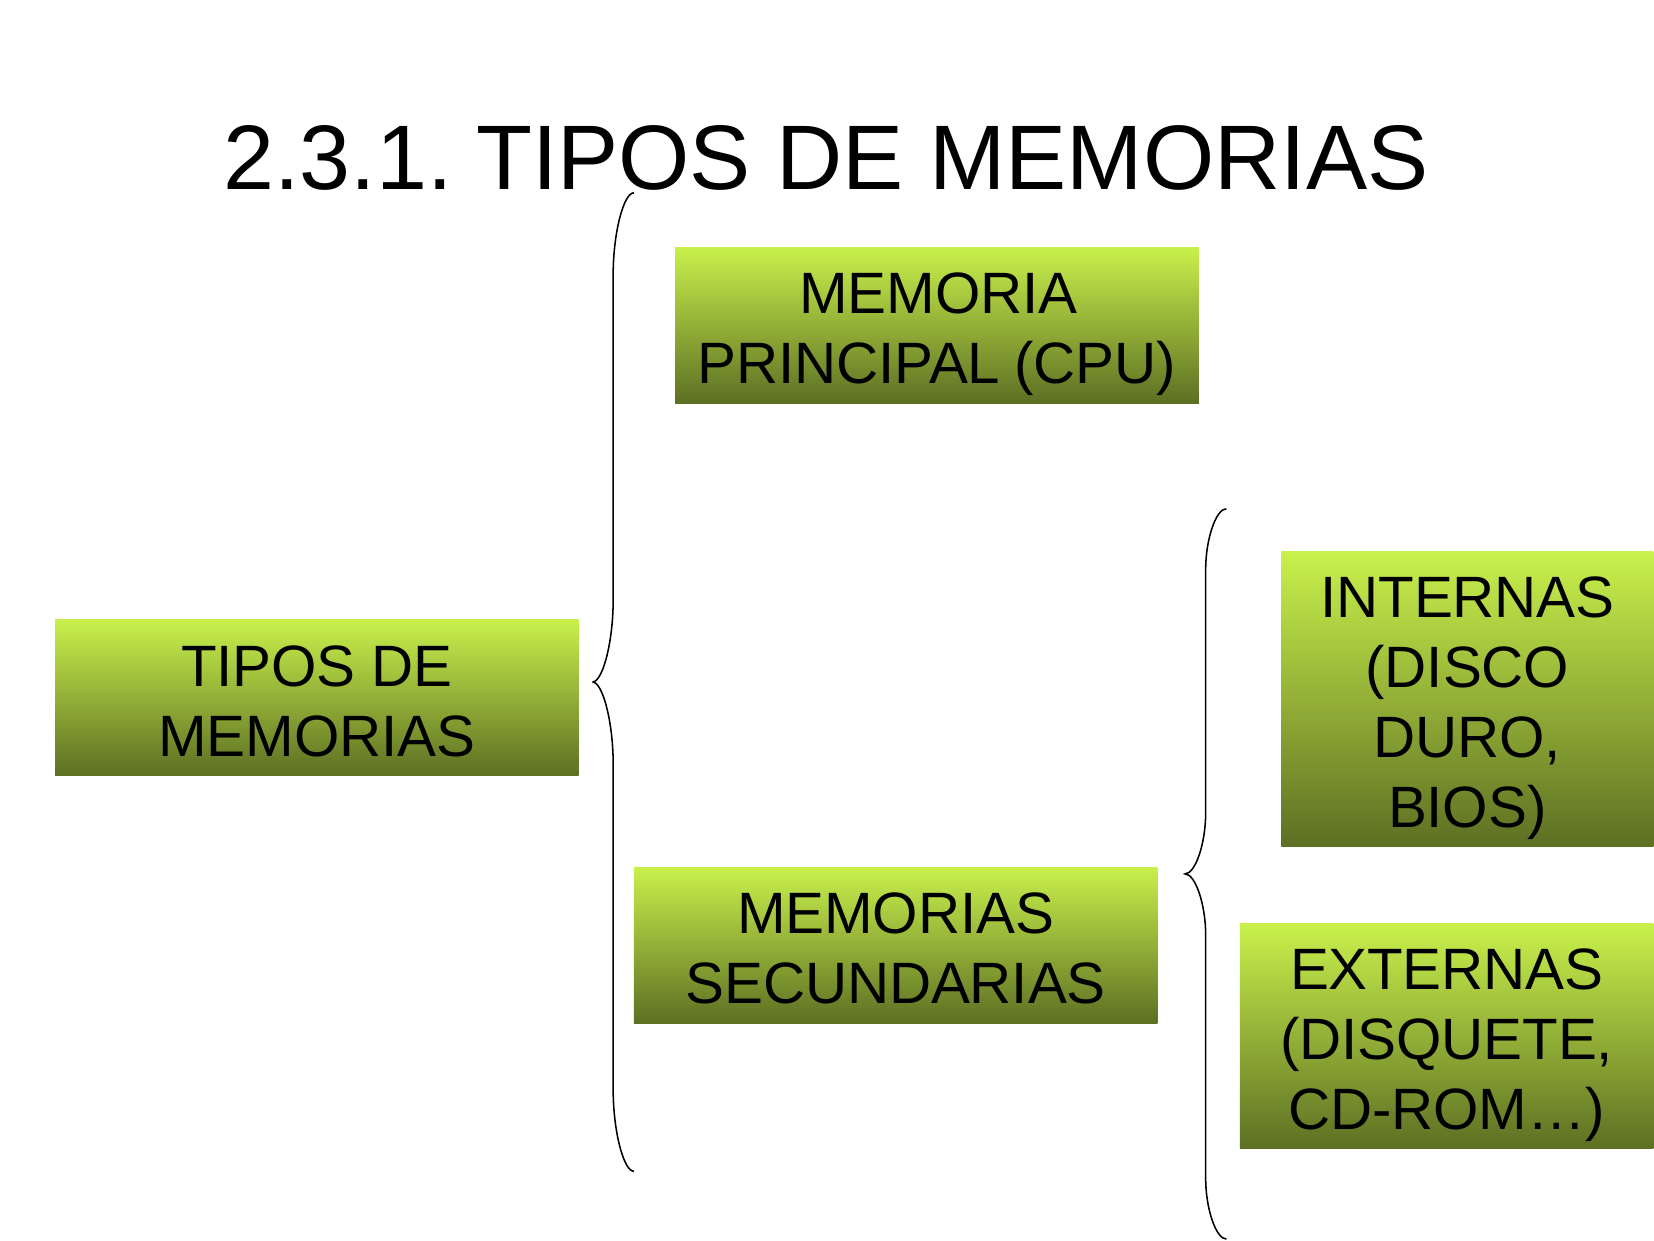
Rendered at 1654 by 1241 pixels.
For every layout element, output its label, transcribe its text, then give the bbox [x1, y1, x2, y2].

text_box MEMORIAS SECUNDARIAS [633, 867, 1158, 1024]
text_box INTERNAS (DISCO DURO, BIOS) [1281, 551, 1654, 847]
text_box EXTERNAS (DISQUETE, CD-ROM…) [1239, 923, 1654, 1149]
text_box MEMORIA PRINCIPAL (CPU) [675, 247, 1199, 404]
text_box TIPOS DE MEMORIAS [55, 619, 579, 776]
title 2.3.1. TIPOS DE MEMORIAS [82, 49, 1571, 257]
